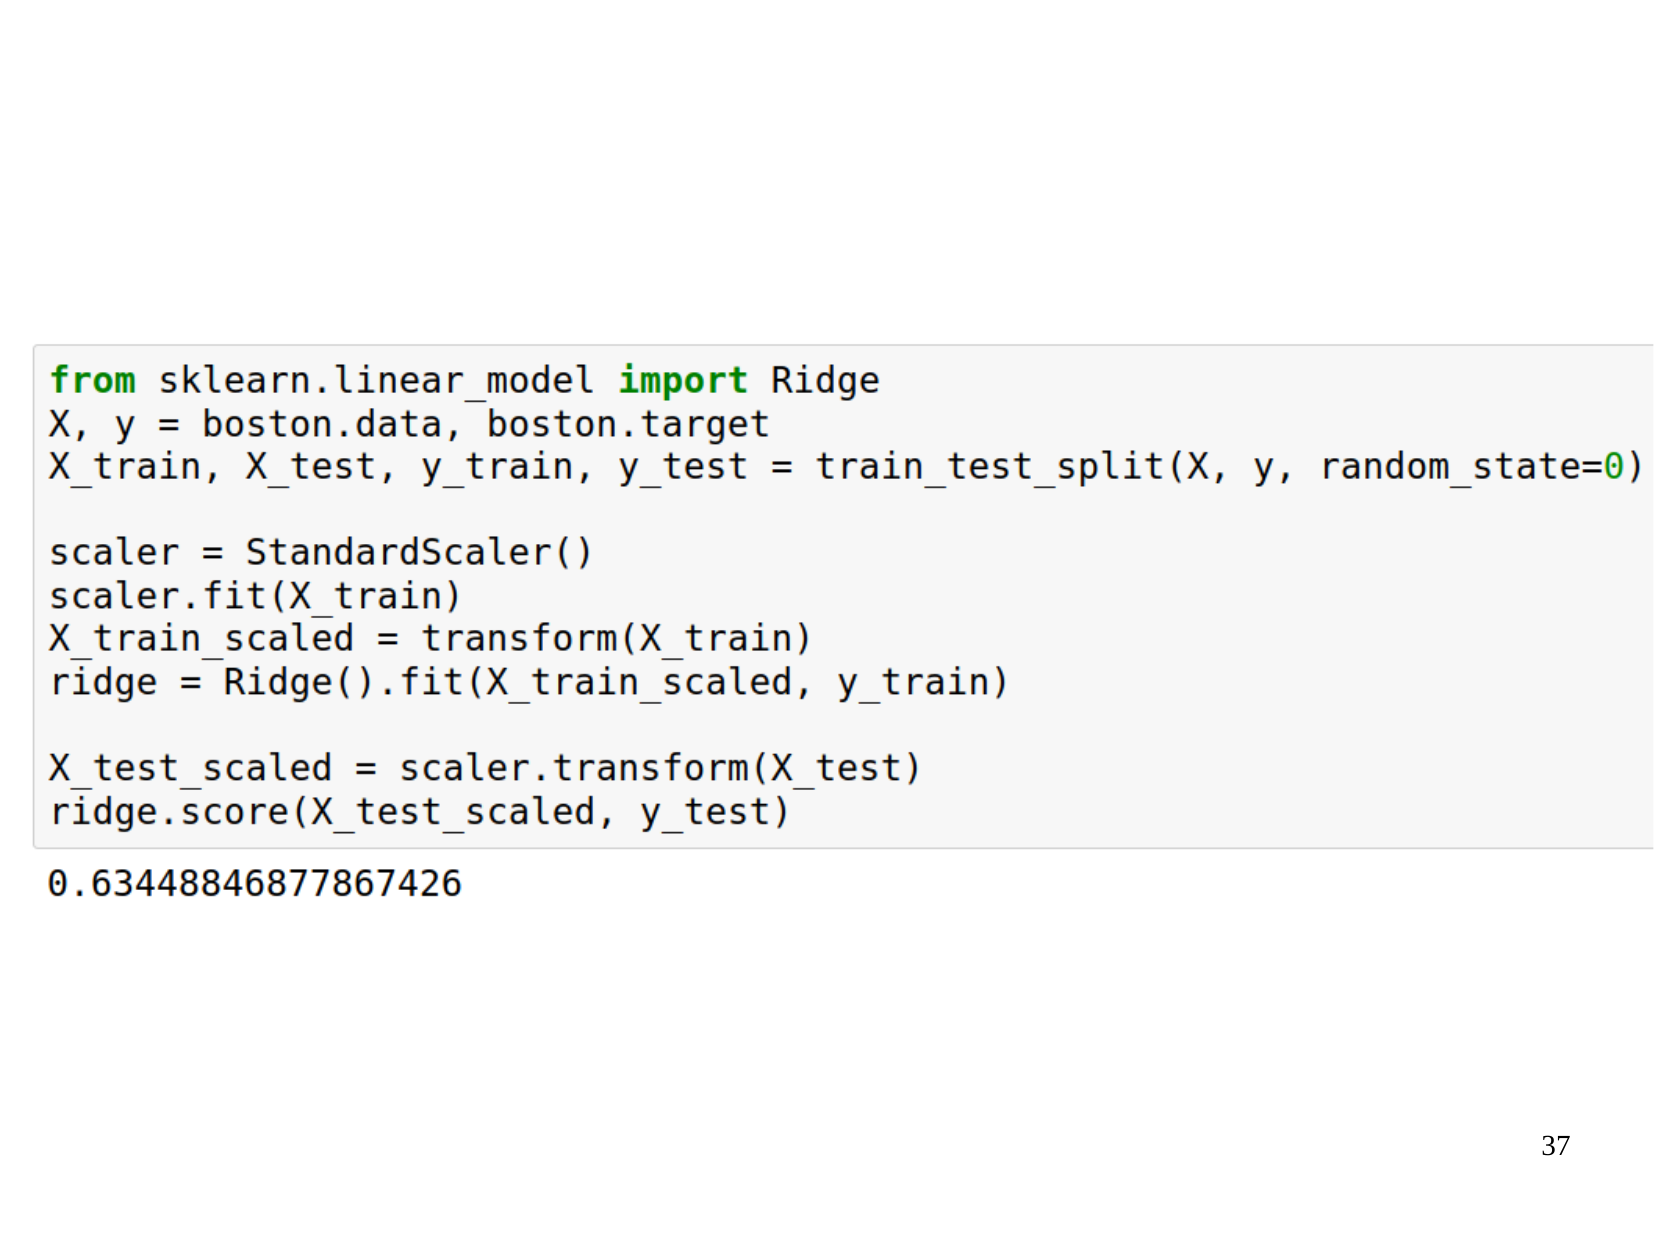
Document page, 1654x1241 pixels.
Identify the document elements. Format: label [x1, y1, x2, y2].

picture [19, 332, 1654, 916]
